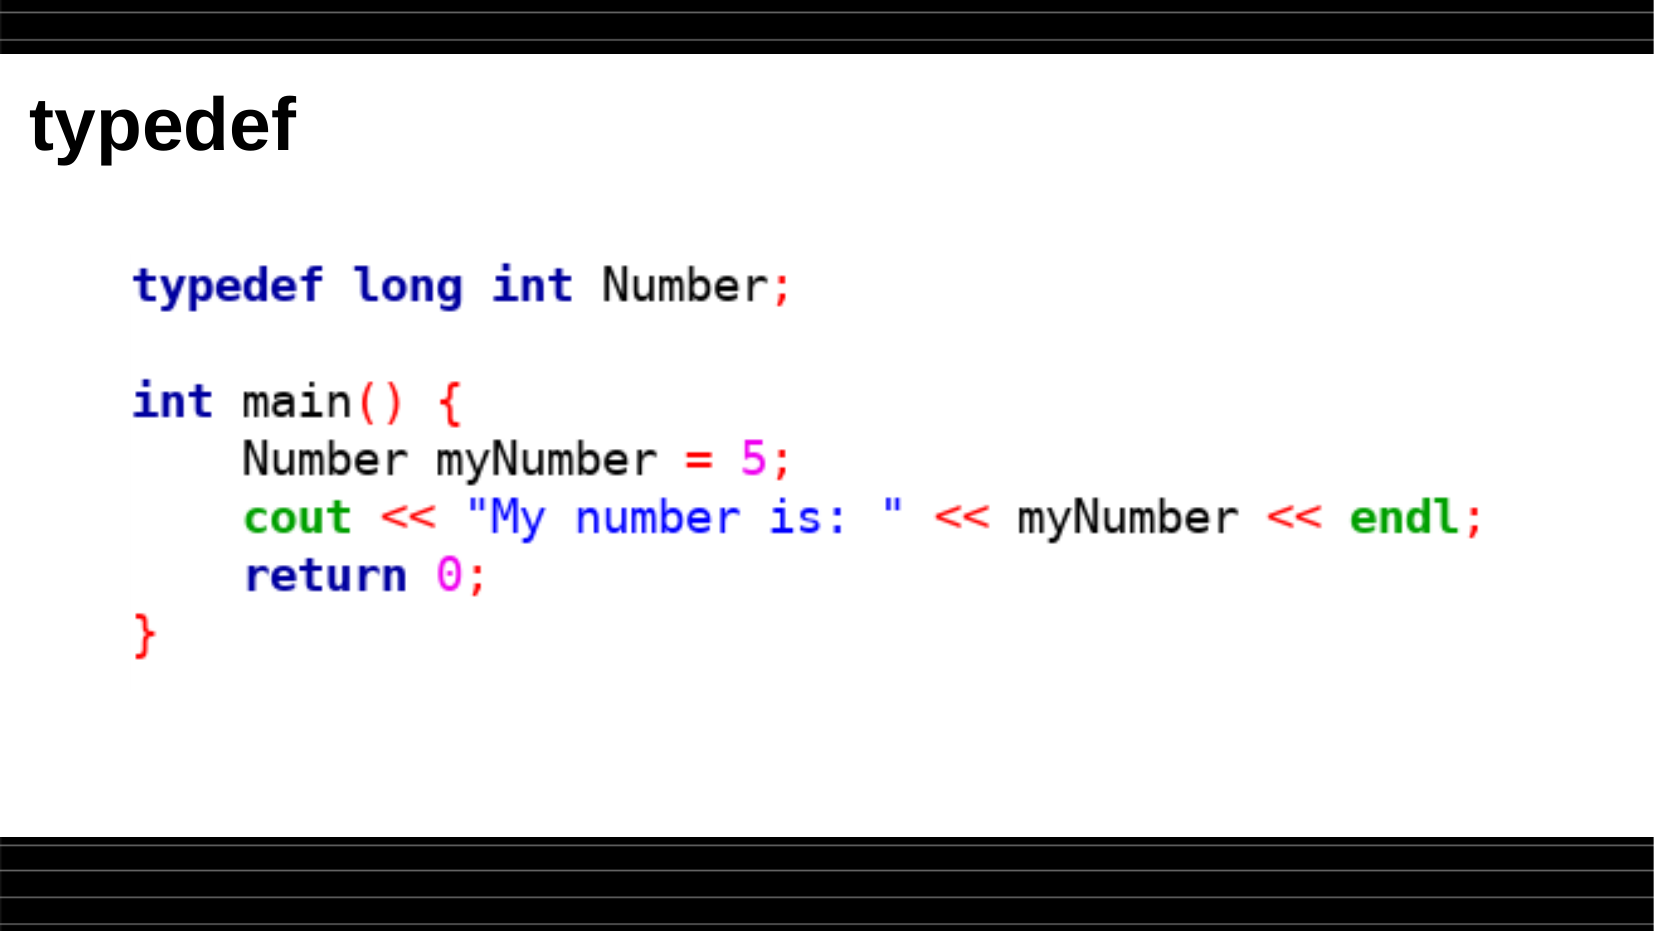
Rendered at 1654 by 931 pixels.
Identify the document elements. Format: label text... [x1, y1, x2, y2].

picture [129, 254, 1516, 691]
picture [0, 0, 1654, 54]
picture [0, 837, 1654, 931]
text_box typedef [15, 75, 1546, 174]
